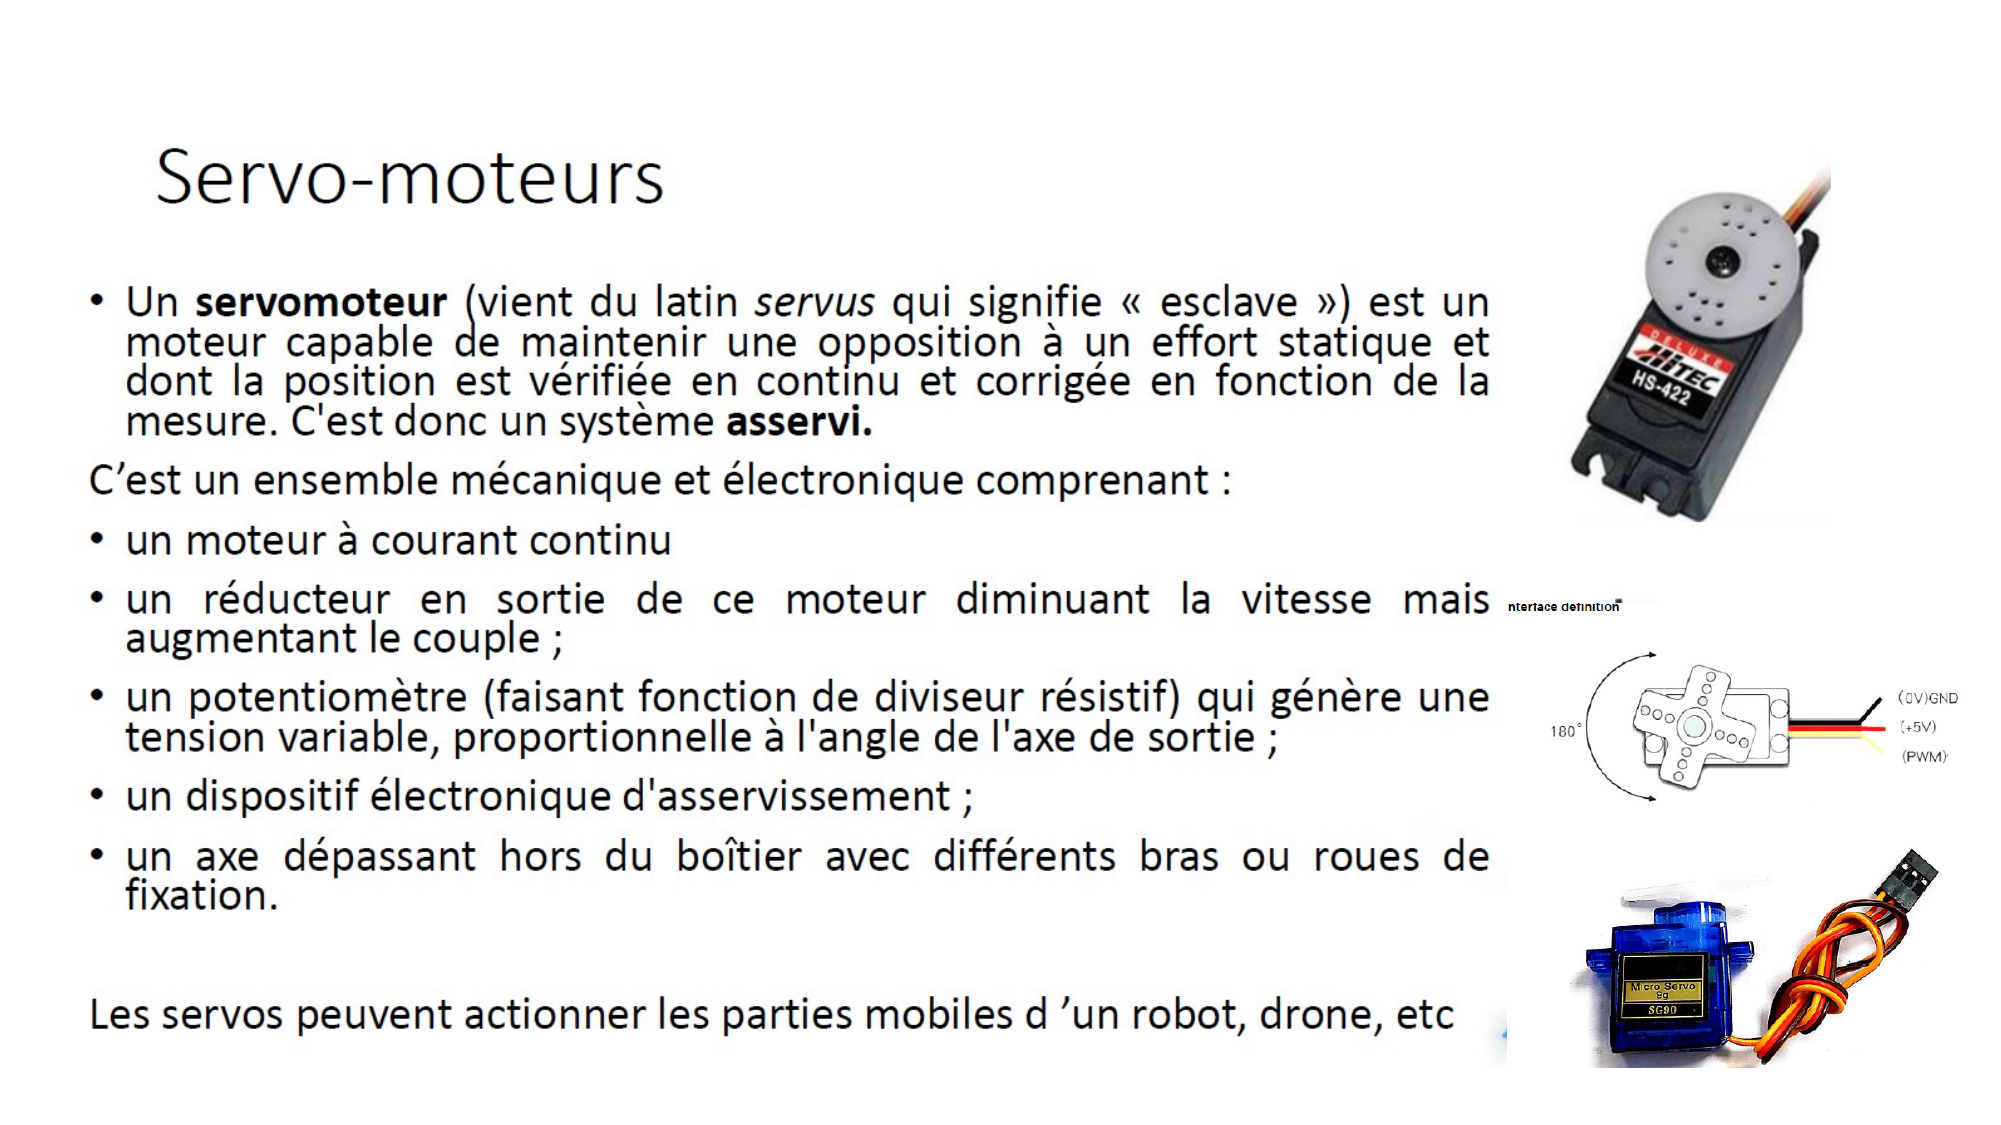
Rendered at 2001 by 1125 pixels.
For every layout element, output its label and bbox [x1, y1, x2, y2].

picture [52, 127, 2001, 1105]
